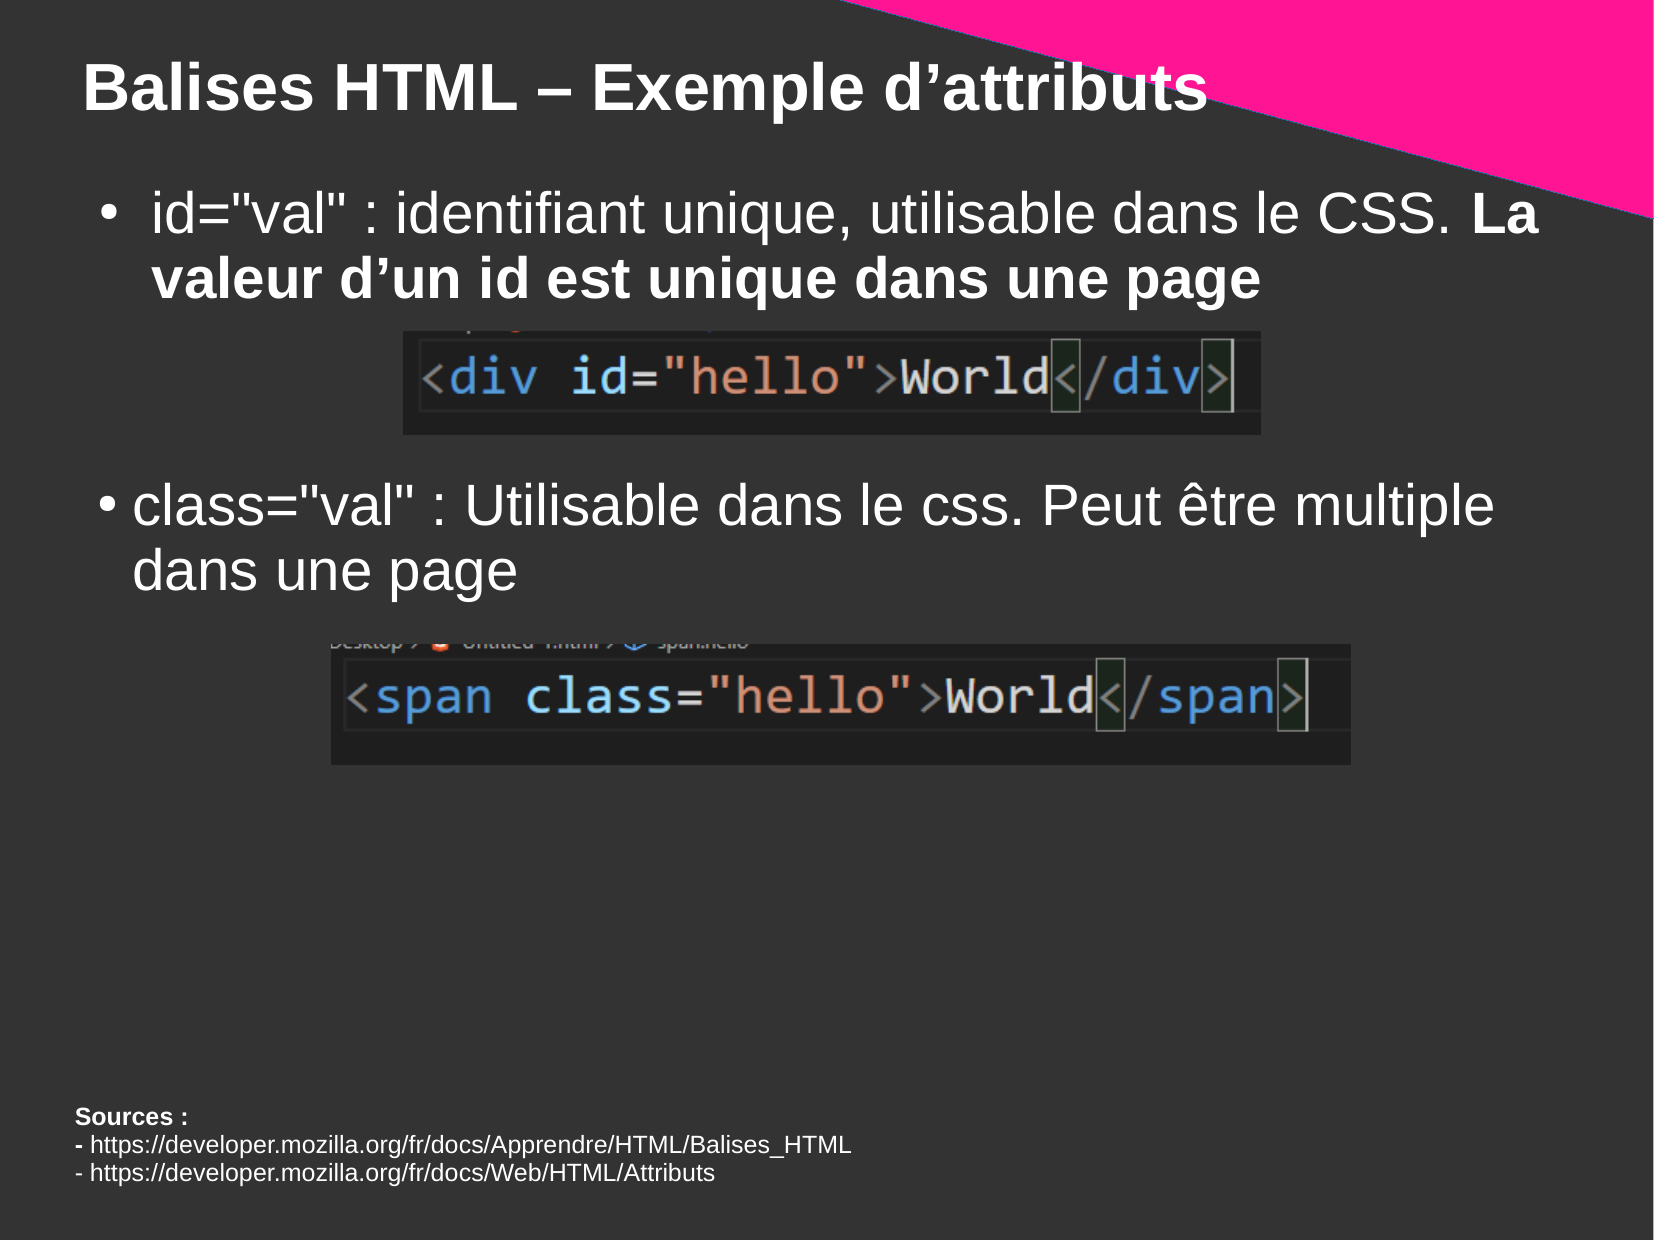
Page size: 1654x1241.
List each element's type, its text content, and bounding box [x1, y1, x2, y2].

text_box Sources : - https://developer.mozilla.org/fr/docs/Apprendre/HTML/Balises_HTML - https://developer.mozilla.org/fr/docs/Web/HTML/Attributs [60, 1095, 1546, 1208]
text_box class="val" : Utilisable dans le css. Peut être multiple dans une page [82, 465, 1636, 675]
picture [403, 331, 1261, 436]
text_box [840, 0, 1654, 219]
list id="val" : identifiant unique, utilisable dans le CSS. La valeur d’un id est unique dans une page [81, 180, 1546, 451]
picture [331, 644, 1351, 766]
title Balises HTML – Exemple d’attributs [82, 49, 1571, 153]
